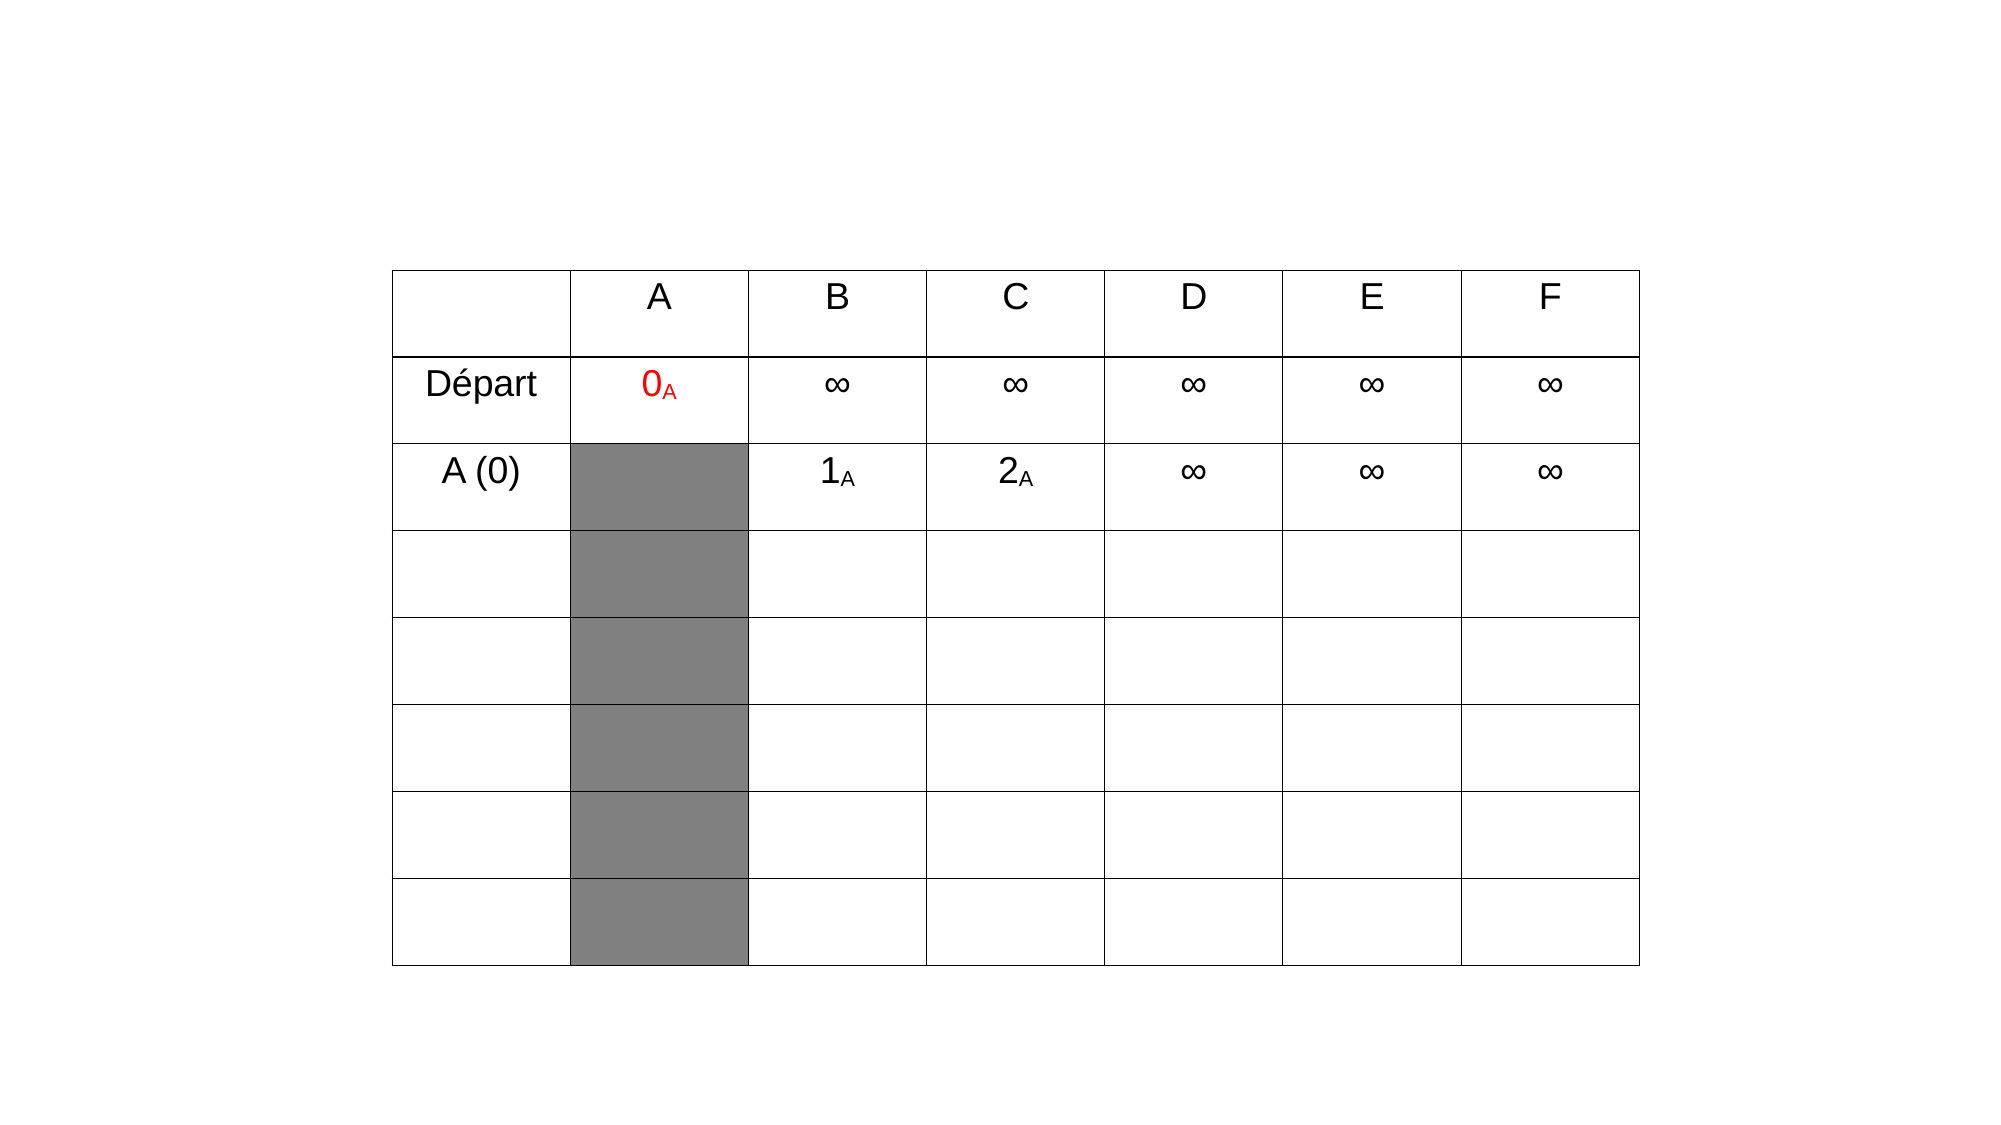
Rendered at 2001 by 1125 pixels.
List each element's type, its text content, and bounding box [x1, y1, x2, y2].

table_cell [1283, 618, 1461, 704]
table_cell [1462, 705, 1639, 791]
table_cell [749, 792, 926, 878]
table_cell [393, 705, 570, 791]
table_cell ∞ [1462, 358, 1639, 443]
table_header [393, 271, 570, 356]
table_cell [571, 879, 748, 965]
table_cell [927, 879, 1104, 965]
table_cell [1105, 792, 1282, 878]
table_cell [393, 618, 570, 704]
table_cell [749, 531, 926, 617]
table_cell [393, 531, 570, 617]
table_cell [927, 705, 1104, 791]
table_cell [1462, 618, 1639, 704]
table_cell [1283, 879, 1461, 965]
table_cell [927, 531, 1104, 617]
table_cell [571, 705, 748, 791]
table_cell [1462, 531, 1639, 617]
table_cell [927, 792, 1104, 878]
table_cell [571, 531, 748, 617]
table_cell [1462, 879, 1639, 965]
table_cell [1105, 705, 1282, 791]
table_header B [749, 271, 926, 356]
table_cell ∞ [927, 358, 1104, 443]
table_cell [393, 879, 570, 965]
table_cell [1462, 792, 1639, 878]
table_cell ∞ [1283, 444, 1461, 530]
table_header A [571, 271, 748, 356]
table_cell Départ [393, 358, 570, 443]
table_cell 2A [927, 444, 1104, 530]
table_cell [1283, 531, 1461, 617]
table_header F [1462, 271, 1639, 356]
table_cell [571, 444, 748, 530]
table_cell [927, 618, 1104, 704]
table_cell [1105, 531, 1282, 617]
table_cell ∞ [1462, 444, 1639, 530]
table_cell [749, 879, 926, 965]
table_cell [749, 705, 926, 791]
table_cell [1283, 705, 1461, 791]
table_cell [1105, 879, 1282, 965]
table_cell [749, 618, 926, 704]
table_cell ∞ [749, 358, 926, 443]
table_cell [393, 792, 570, 878]
table_cell [1283, 792, 1461, 878]
table_header E [1283, 271, 1461, 356]
table_cell [571, 618, 748, 704]
table_cell ∞ [1283, 358, 1461, 443]
table_cell A (0) [393, 444, 570, 530]
table_cell 1A [749, 444, 926, 530]
table_cell [1105, 618, 1282, 704]
table_cell ∞ [1105, 444, 1282, 530]
table_cell 0A [571, 358, 748, 443]
table_header D [1105, 271, 1282, 356]
table_header C [927, 271, 1104, 356]
table_cell ∞ [1105, 358, 1282, 443]
table_cell [571, 792, 748, 878]
